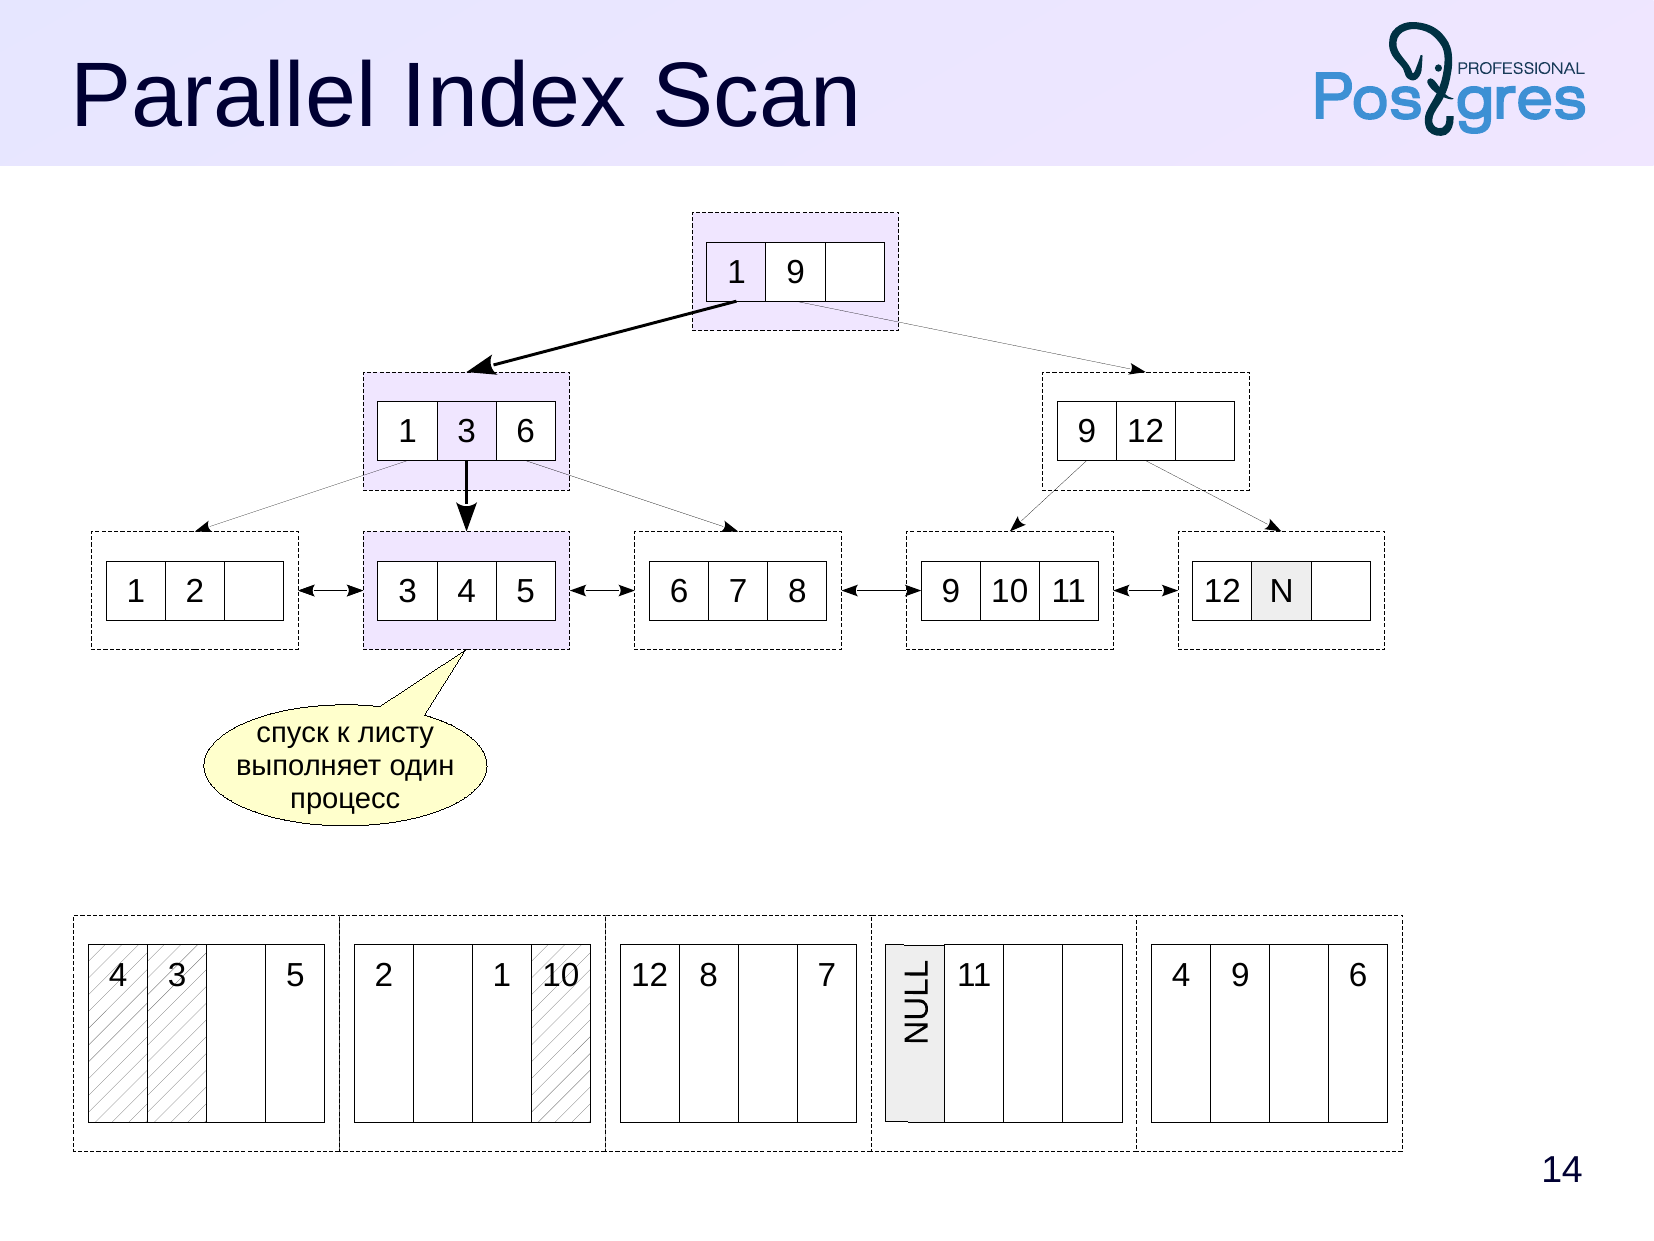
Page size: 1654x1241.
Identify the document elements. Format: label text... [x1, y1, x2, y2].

text_box [634, 531, 842, 650]
text_box NULL [885, 944, 945, 1123]
text_box 2 [165, 561, 224, 621]
text_box 8 [767, 561, 827, 621]
text_box 9 [765, 242, 825, 302]
text_box 4 [88, 944, 148, 1123]
text_box 11 [1039, 561, 1099, 621]
text_box 1 [706, 242, 765, 302]
text_box 9 [1210, 944, 1269, 1123]
text_box [363, 461, 465, 491]
text_box [363, 372, 570, 475]
text_box [363, 531, 570, 650]
text_box [91, 531, 299, 650]
text_box [1042, 372, 1250, 491]
text_box 1 [377, 401, 437, 461]
text_box [906, 531, 1114, 650]
text_box 6 [496, 401, 556, 461]
text_box 10 [531, 944, 591, 1123]
text_box спуск к листу выполняет один процесс [203, 650, 488, 826]
text_box [73, 915, 1403, 1152]
text_box 12 [1192, 561, 1251, 621]
text_box 3 [377, 561, 437, 621]
text_box 9 [921, 561, 980, 621]
text_box 3 [148, 944, 206, 1123]
text_box 7 [797, 944, 857, 1123]
text_box [1178, 531, 1385, 650]
text_box 4 [437, 561, 496, 621]
text_box [692, 212, 899, 321]
text_box 9 [1057, 401, 1116, 461]
text_box 3 [437, 401, 496, 461]
text_box 12 [620, 944, 679, 1123]
text_box 5 [496, 561, 556, 621]
text_box 12 [1116, 401, 1175, 461]
text_box 1 [472, 944, 531, 1123]
text_box 6 [1328, 944, 1388, 1123]
text_box 6 [649, 561, 708, 621]
text_box 11 [944, 944, 1003, 1123]
text_box 5 [265, 944, 325, 1123]
text_box [692, 302, 899, 331]
text_box N [1251, 561, 1312, 621]
text_box 2 [354, 944, 413, 1123]
text_box 4 [1151, 944, 1210, 1123]
text_box 8 [679, 944, 738, 1123]
text_box 10 [980, 561, 1039, 621]
text_box [1055, 461, 1201, 491]
text_box 1 [106, 561, 165, 621]
title Parallel Index Scan [70, 43, 1291, 147]
text_box [468, 461, 570, 491]
text_box 7 [708, 561, 767, 621]
